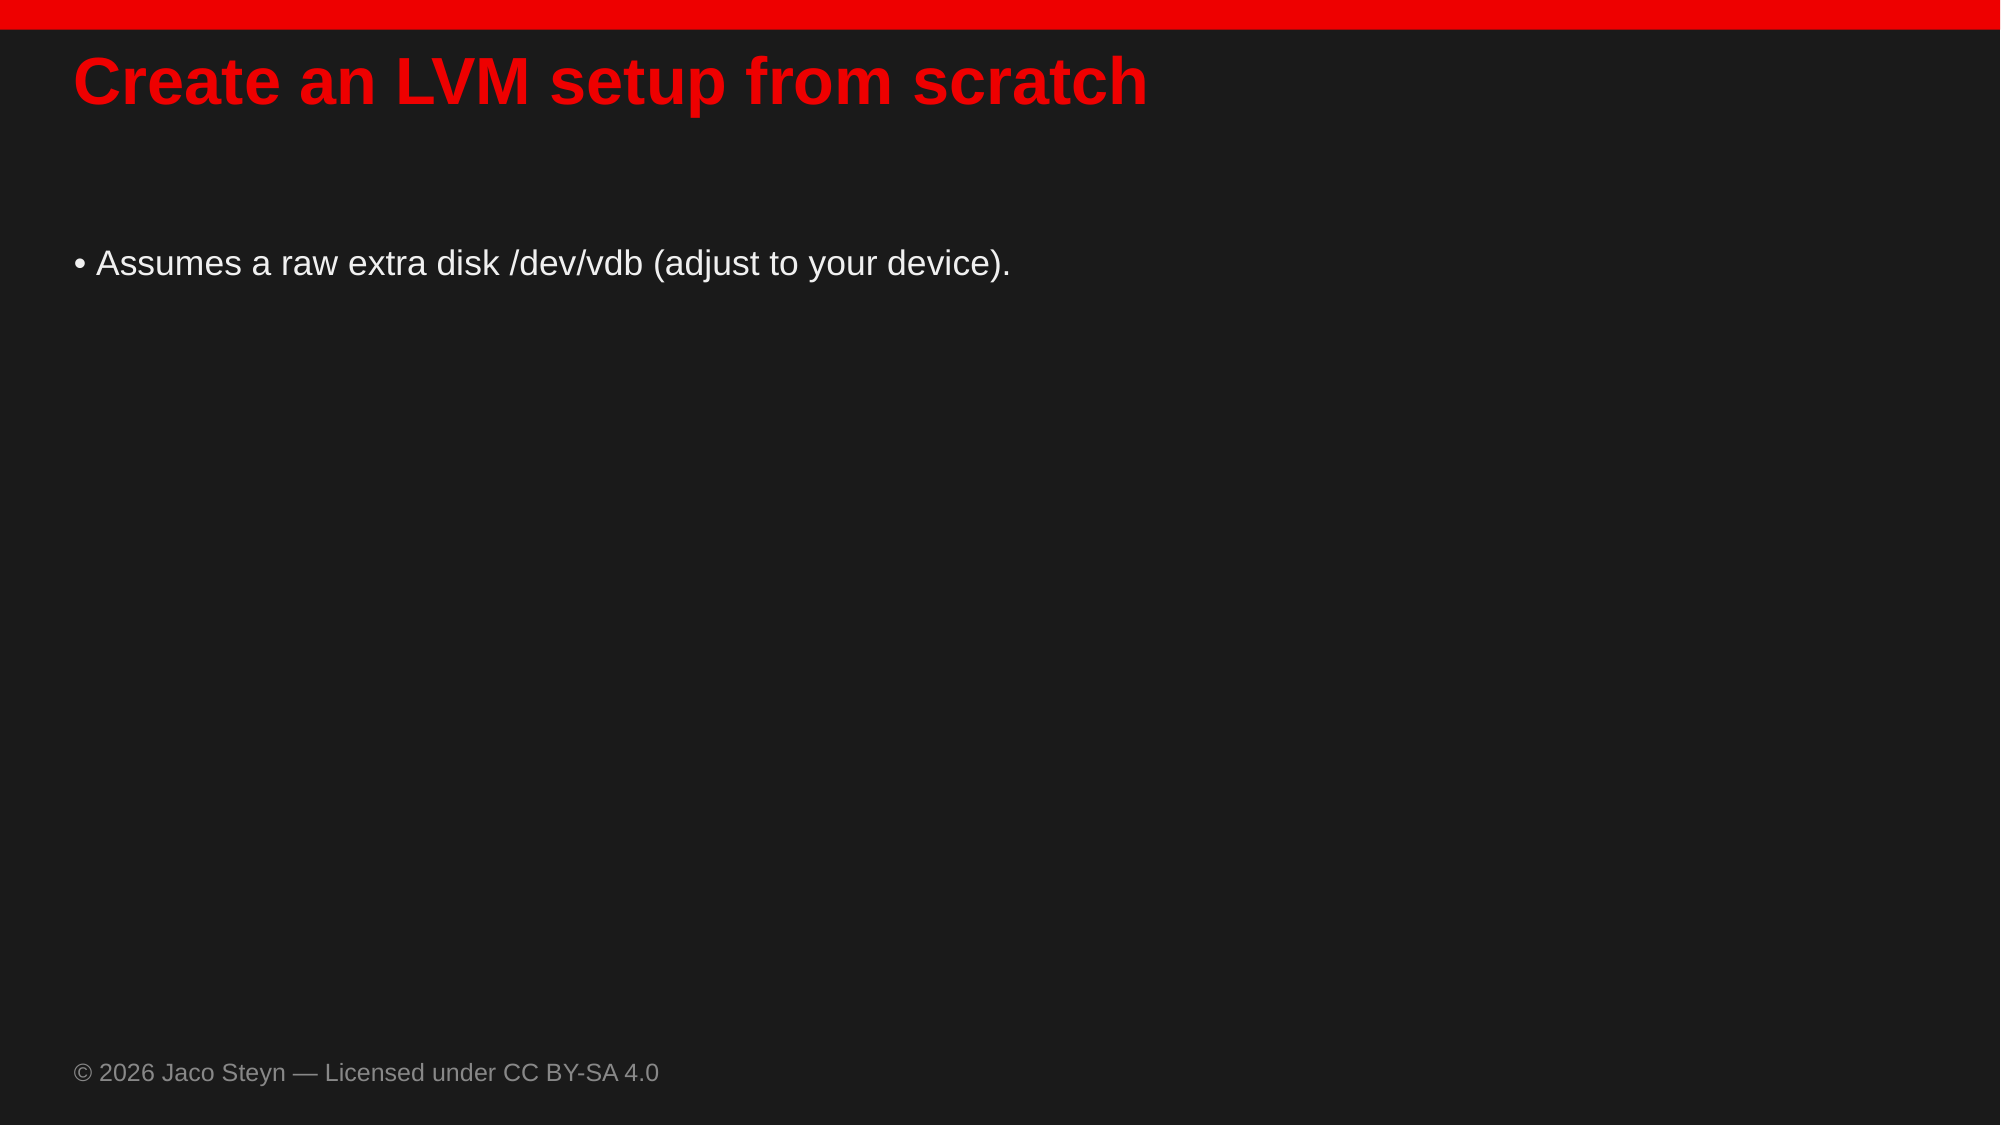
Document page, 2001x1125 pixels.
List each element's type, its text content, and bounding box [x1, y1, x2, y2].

text_box [0, 0, 2001, 30]
text_box © 2026 Jaco Steyn — Licensed under CC BY-SA 4.0 [59, 1051, 1942, 1093]
text_box Create an LVM setup from scratch [59, 36, 1942, 208]
text_box • Assumes a raw extra disk /dev/vdb (adjust to your device). [59, 236, 1942, 1037]
